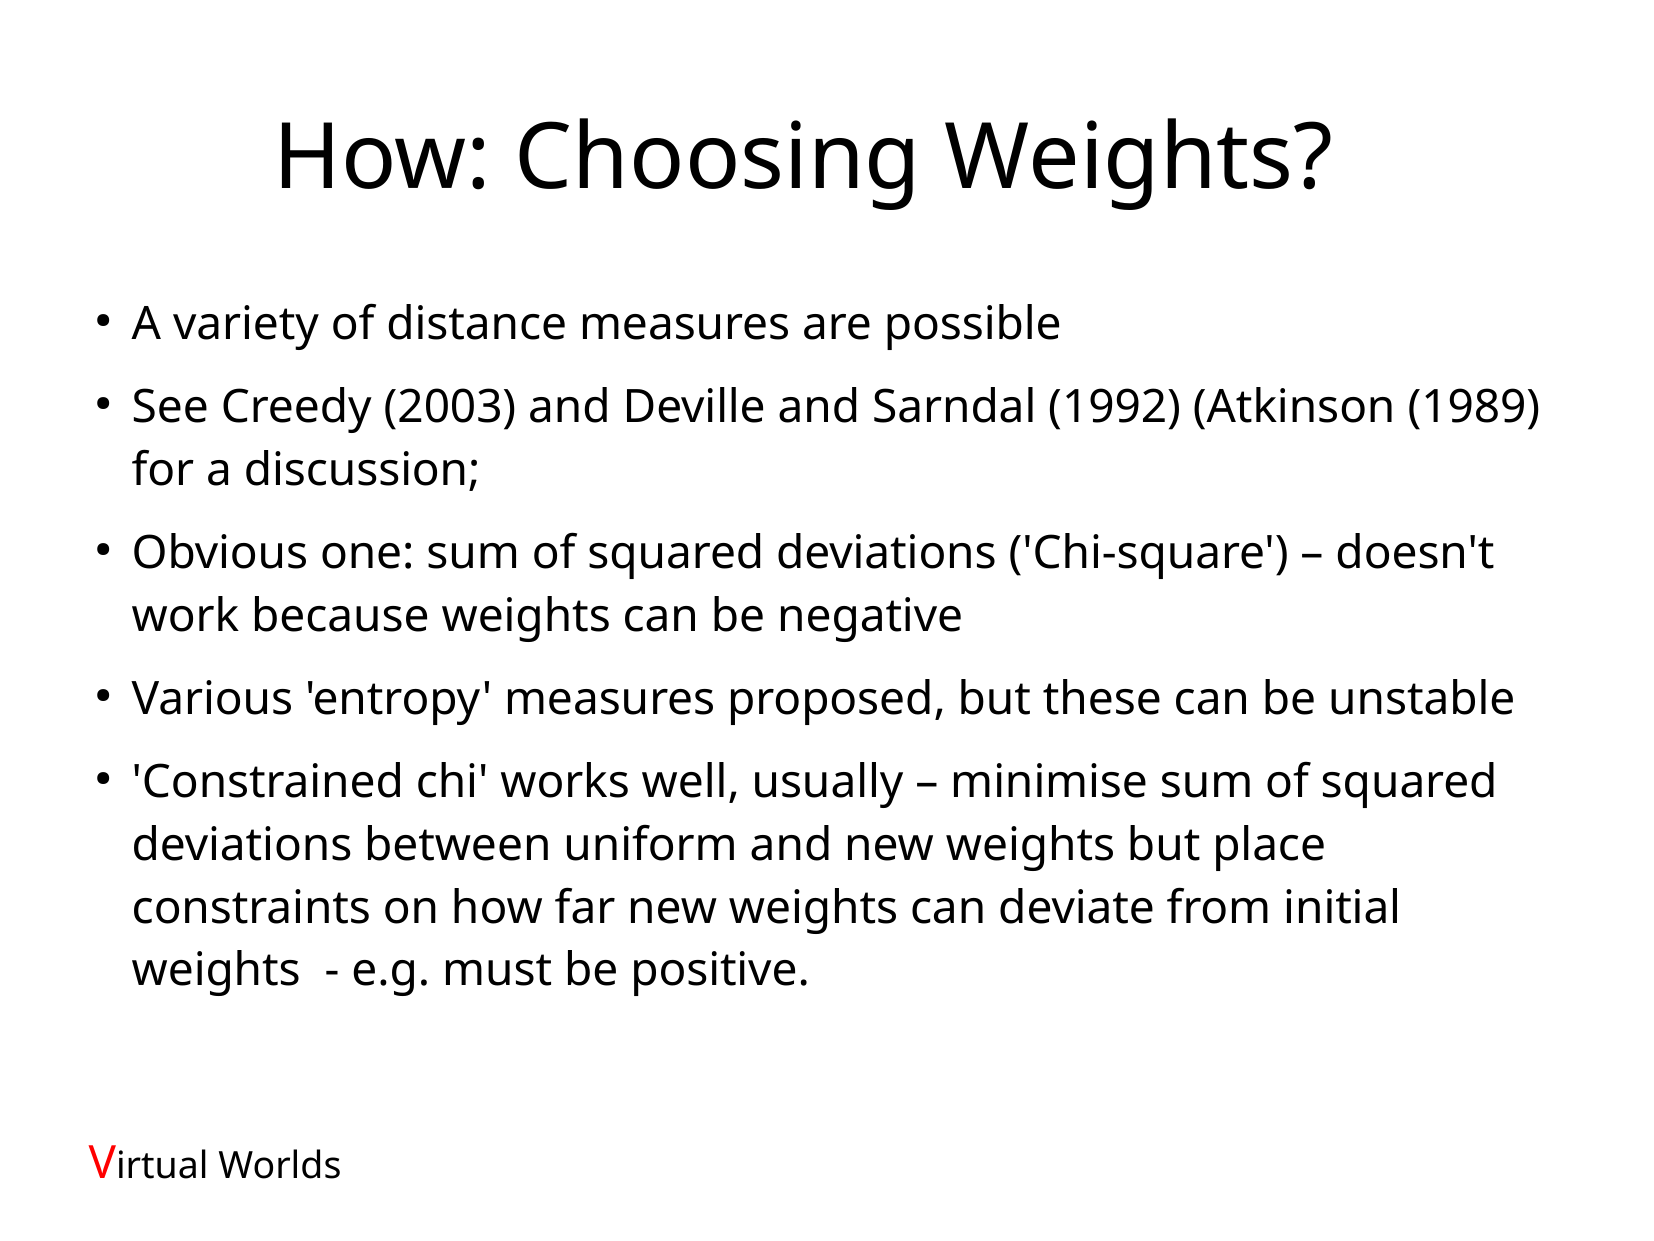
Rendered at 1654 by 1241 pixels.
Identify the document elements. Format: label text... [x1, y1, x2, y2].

chart [767, 589, 886, 649]
title How: Choosing Weights? [82, 49, 1571, 257]
list A variety of distance measures are possible See Creedy (2003) and Deville and Sarndal (1992) (Atkinson (1989) for a discussion; Obvious one: sum of squared deviations ('Chi-square') – doesn't work because weights can be negative Various 'entropy' measures proposed, but these can be unstable 'Constrained chi' works well, usually – minimise sum of squared deviations between uniform and new weights but place constraints on how far new weights can deviate from initial weights - e.g. must be positive. [82, 290, 1571, 1010]
chart [745, 756, 864, 816]
